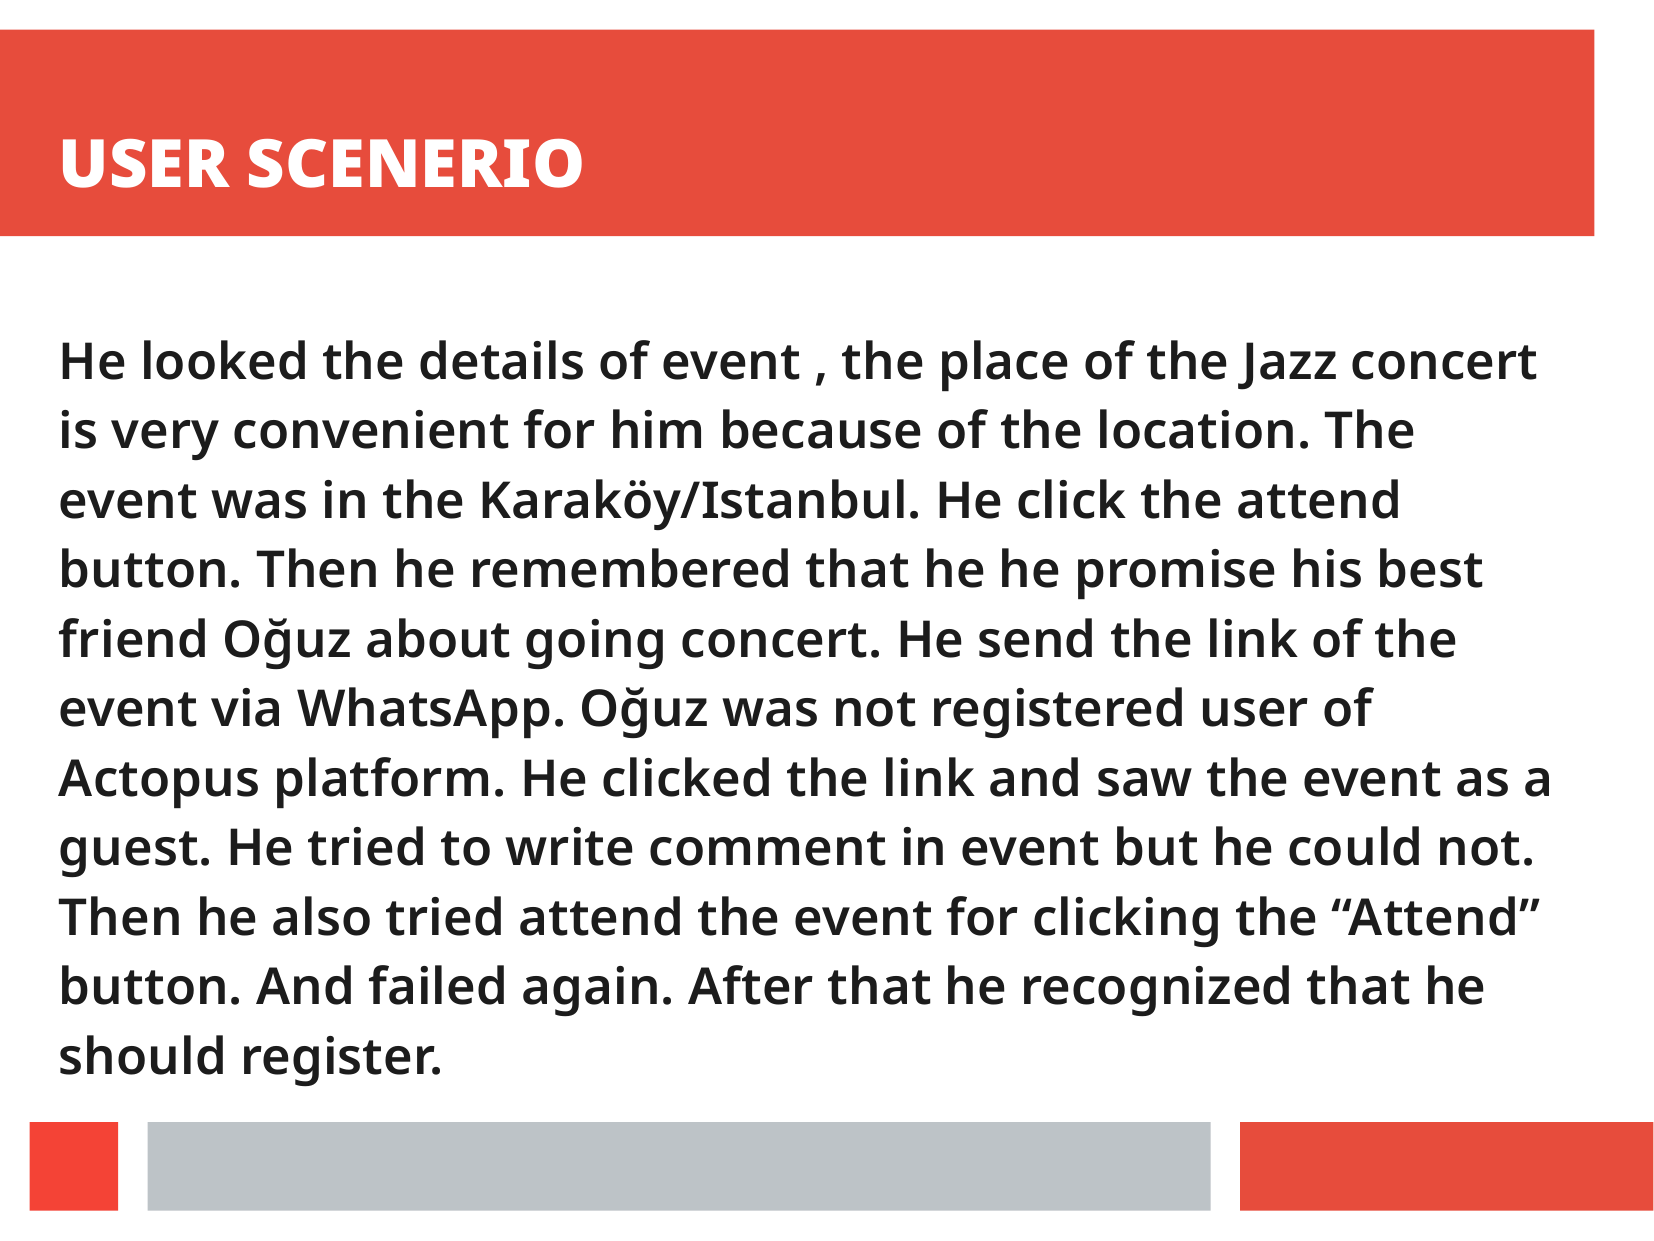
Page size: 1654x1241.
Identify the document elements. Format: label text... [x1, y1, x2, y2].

title USER SCENERIO [59, 59, 1595, 207]
list He looked the details of event , the place of the Jazz concert is very convenient for him because of the location. The event was in the Karaköy/Istanbul. He click the attend button. Then he remembered that he he promise his best friend Oğuz about going concert. He send the link of the event via WhatsApp. Oğuz was not registered user of Actopus platform. He clicked the link and saw the event as a guest. He tried to write comment in event but he could not. Then he also tried attend the event for clicking the “Attend” button. And failed again. After that he recognized that he should register. [59, 324, 1565, 1093]
